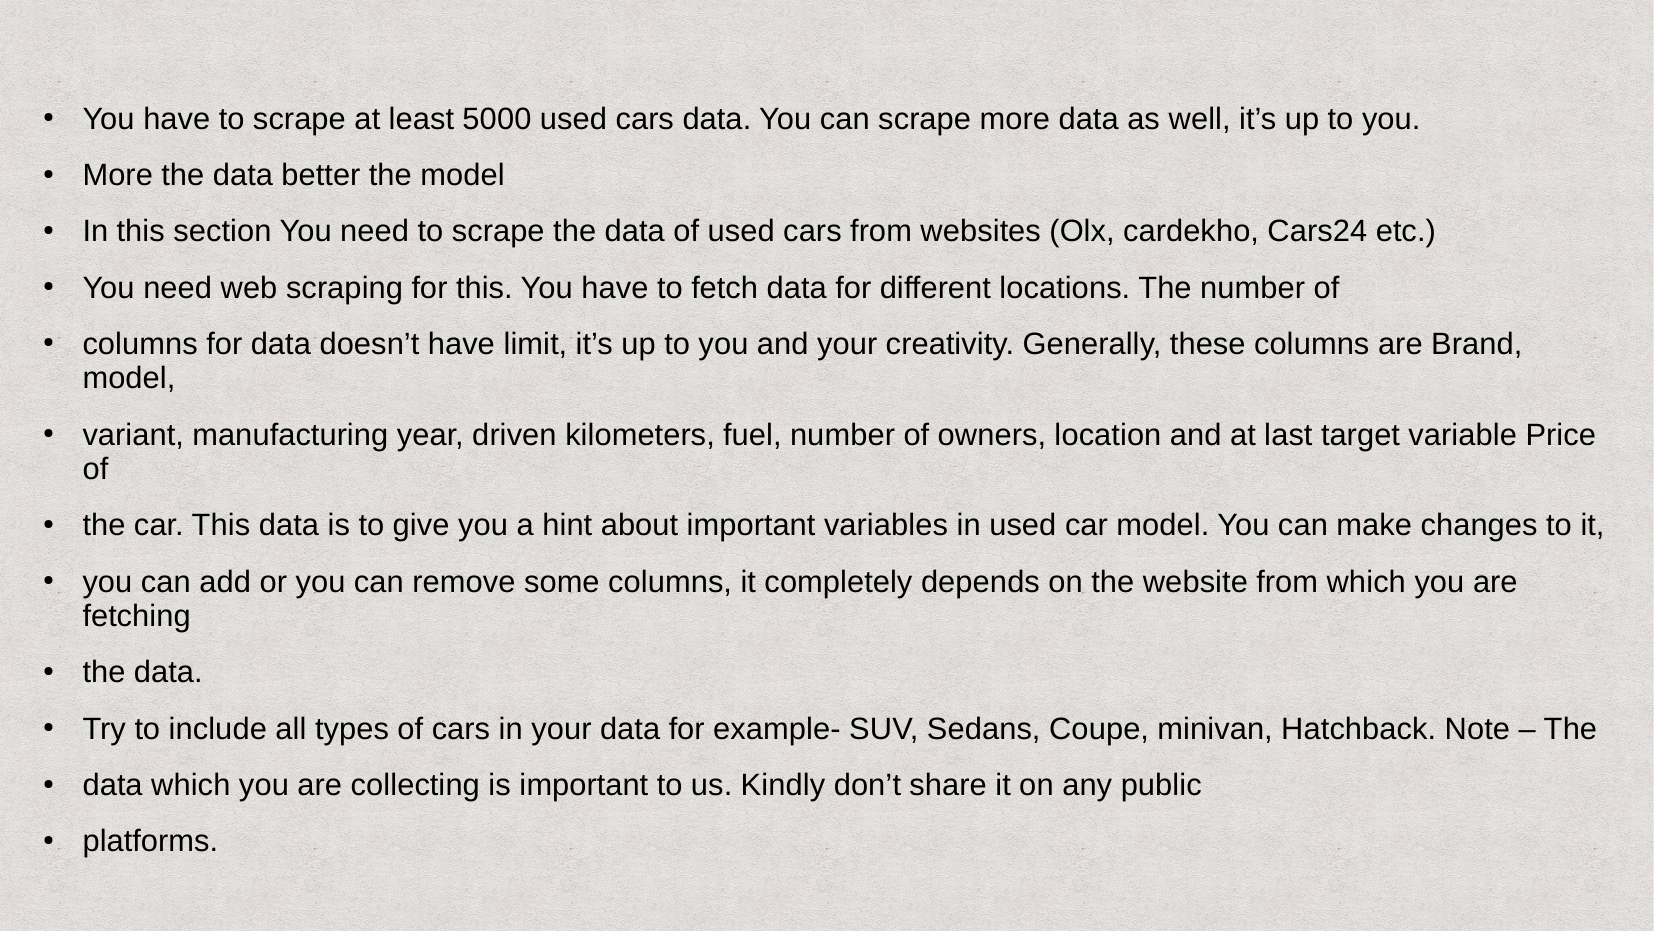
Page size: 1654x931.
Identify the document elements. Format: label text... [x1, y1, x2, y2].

picture [0, 0, 1654, 931]
list You have to scrape at least 5000 used cars data. You can scrape more data as well, it’s up to you. More the data better the model In this section You need to scrape the data of used cars from websites (Olx, cardekho, Cars24 etc.) You need web scraping for this. You have to fetch data for different locations. The number of columns for data doesn’t have limit, it’s up to you and your creativity. Generally, these columns are Brand, model, variant, manufacturing year, driven kilometers, fuel, number of owners, location and at last target variable Price of the car. This data is to give you a hint about important variables in used car model. You can make changes to it, you can add or you can remove some columns, it completely depends on the website from which you are fetching the data. Try to include all types of cars in your data for example- SUV, Sedans, Coupe, minivan, Hatchback. Note – The data which you are collecting is important to us. Kindly don’t share it on any public platforms. [30, 45, 1621, 886]
